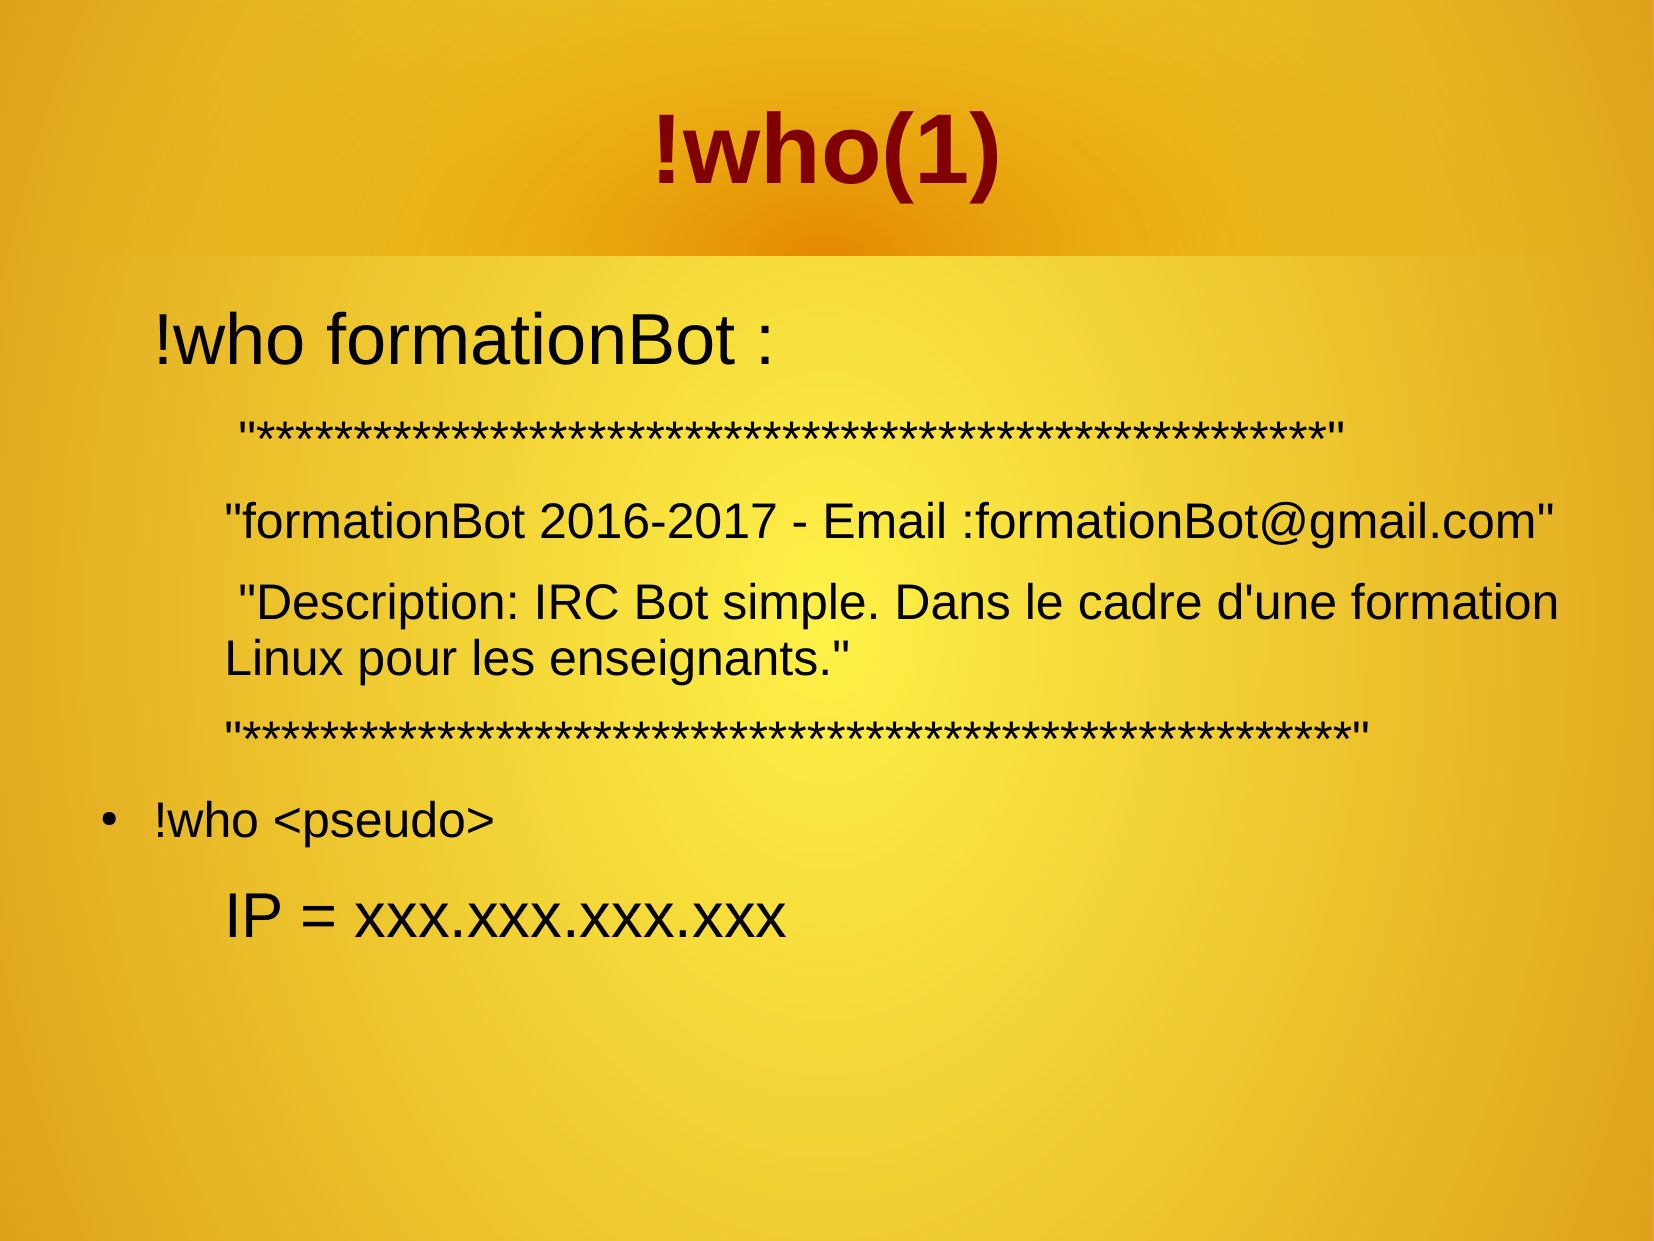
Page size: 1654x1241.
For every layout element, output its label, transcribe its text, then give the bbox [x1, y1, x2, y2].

list !who formationBot : "*******************************************************" "formationBot 2016-2017 - Email :formationBot@gmail.com" "Description: IRC Bot simple. Dans le cadre d'une formation Linux pour les enseignants." "*********************************************************" !who <pseudo> IP = xxx.xxx.xxx.xxx [82, 299, 1571, 1019]
title !who(1) [82, 47, 1571, 252]
